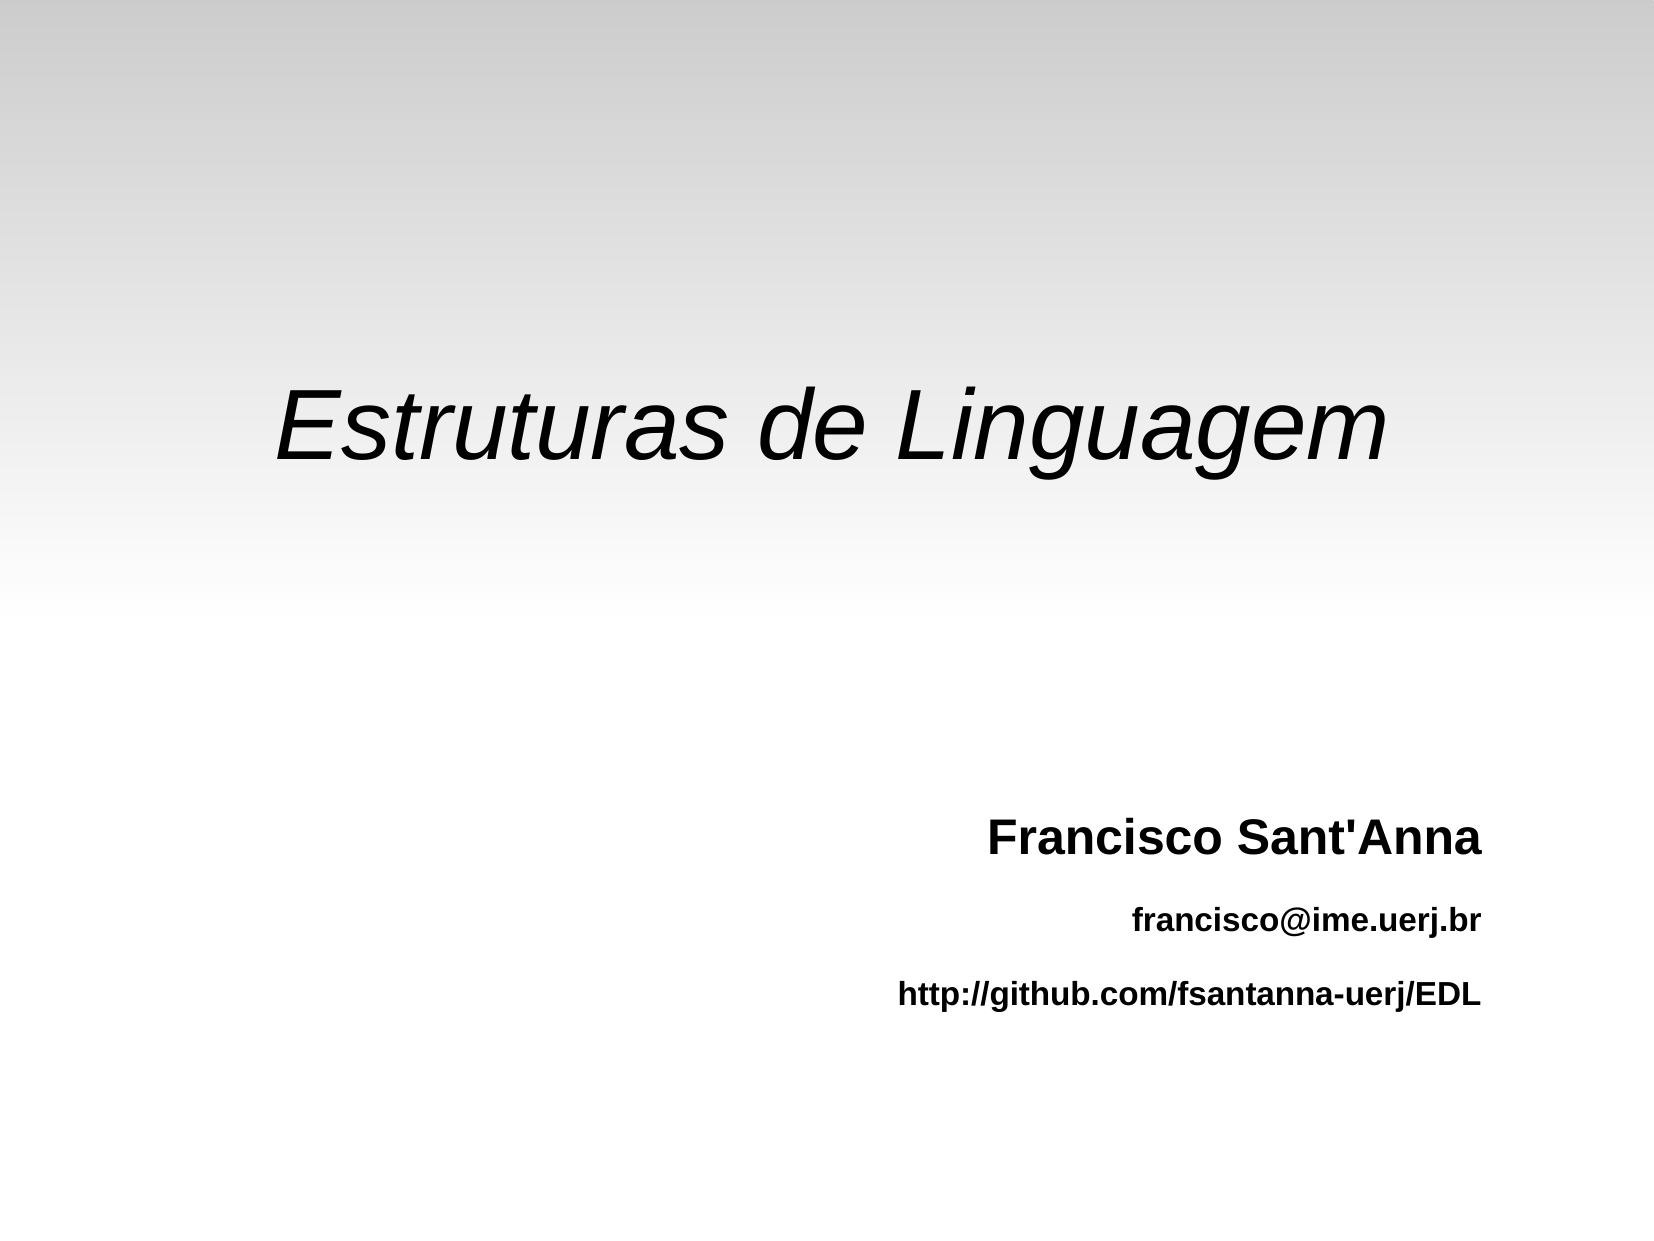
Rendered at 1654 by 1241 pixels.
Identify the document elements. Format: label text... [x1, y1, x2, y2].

subtitle Estruturas de Linguagem [88, 283, 1577, 567]
text_box Francisco Sant'Anna francisco@ime.uerj.br http://github.com/fsantanna-uerj/EDL [882, 801, 1497, 1023]
